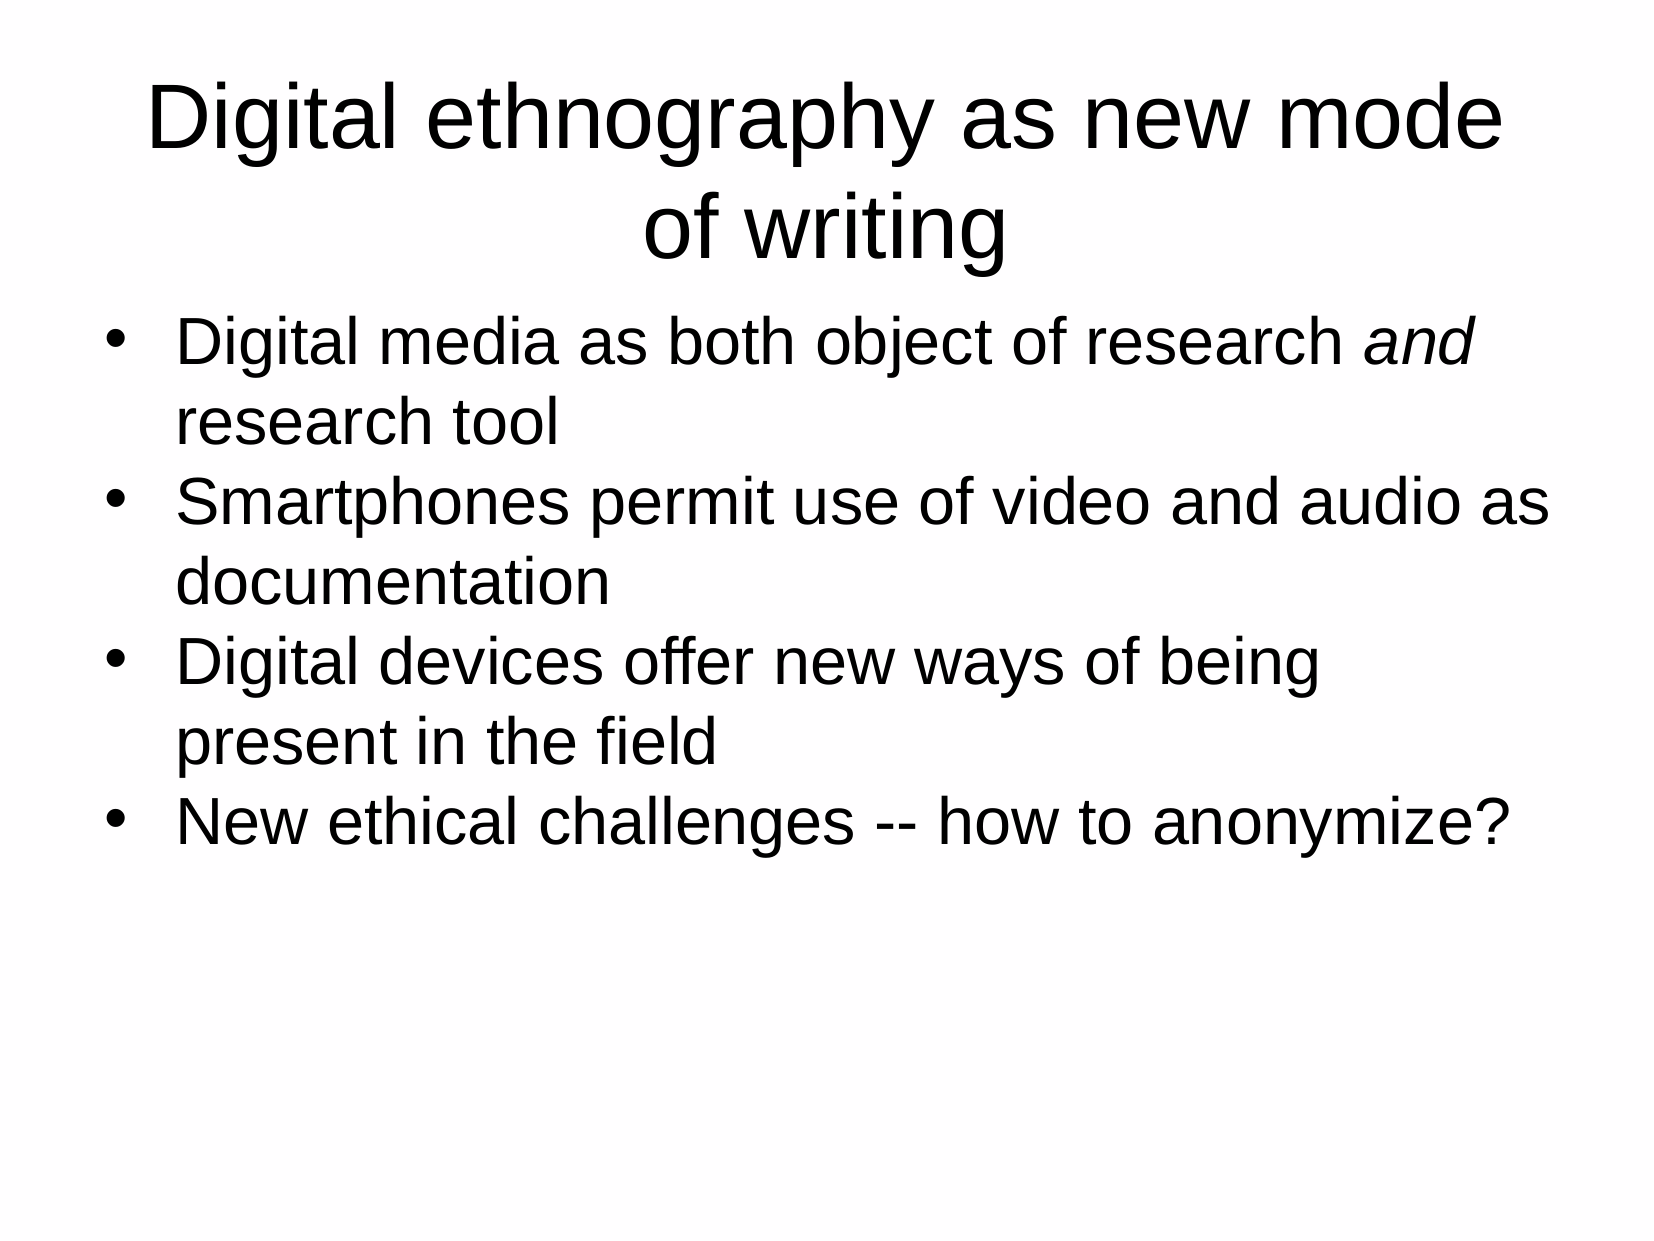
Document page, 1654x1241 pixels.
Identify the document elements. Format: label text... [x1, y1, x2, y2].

title Digital ethnography as new mode of writing [82, 49, 1571, 257]
list Digital media as both object of research and research tool Smartphones permit use of video and audio as documentation Digital devices offer new ways of being present in the field New ethical challenges -- how to anonymize? [82, 290, 1571, 1010]
